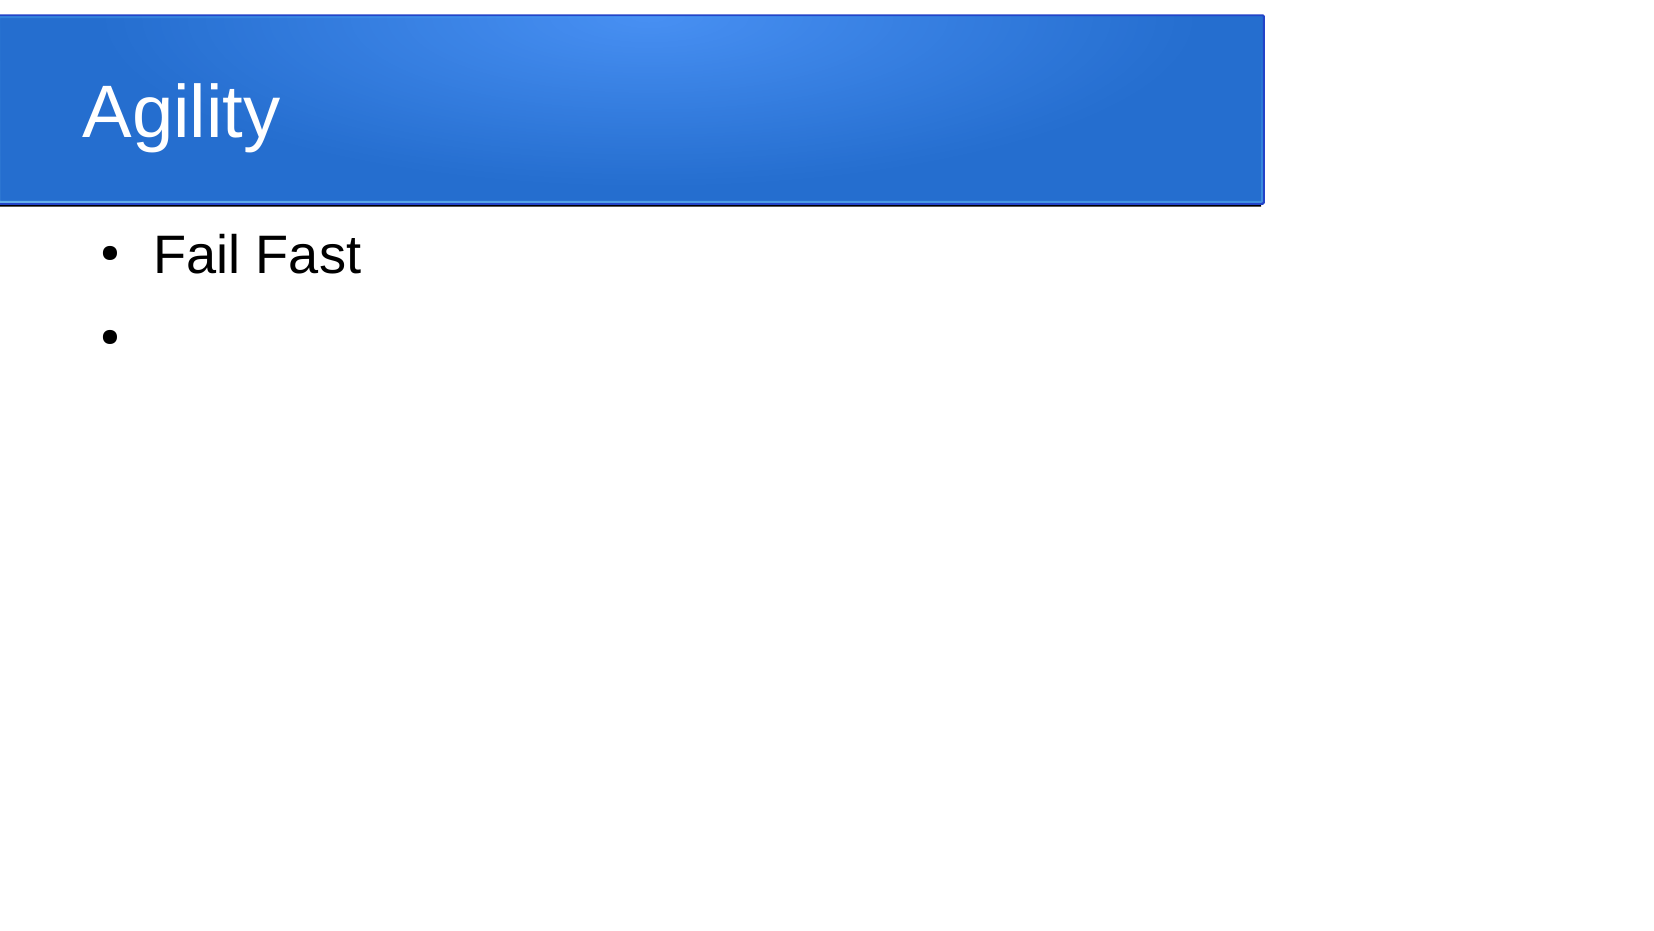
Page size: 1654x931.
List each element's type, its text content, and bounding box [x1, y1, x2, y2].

list Fail Fast [82, 224, 1571, 764]
title Agility [82, 35, 1235, 189]
